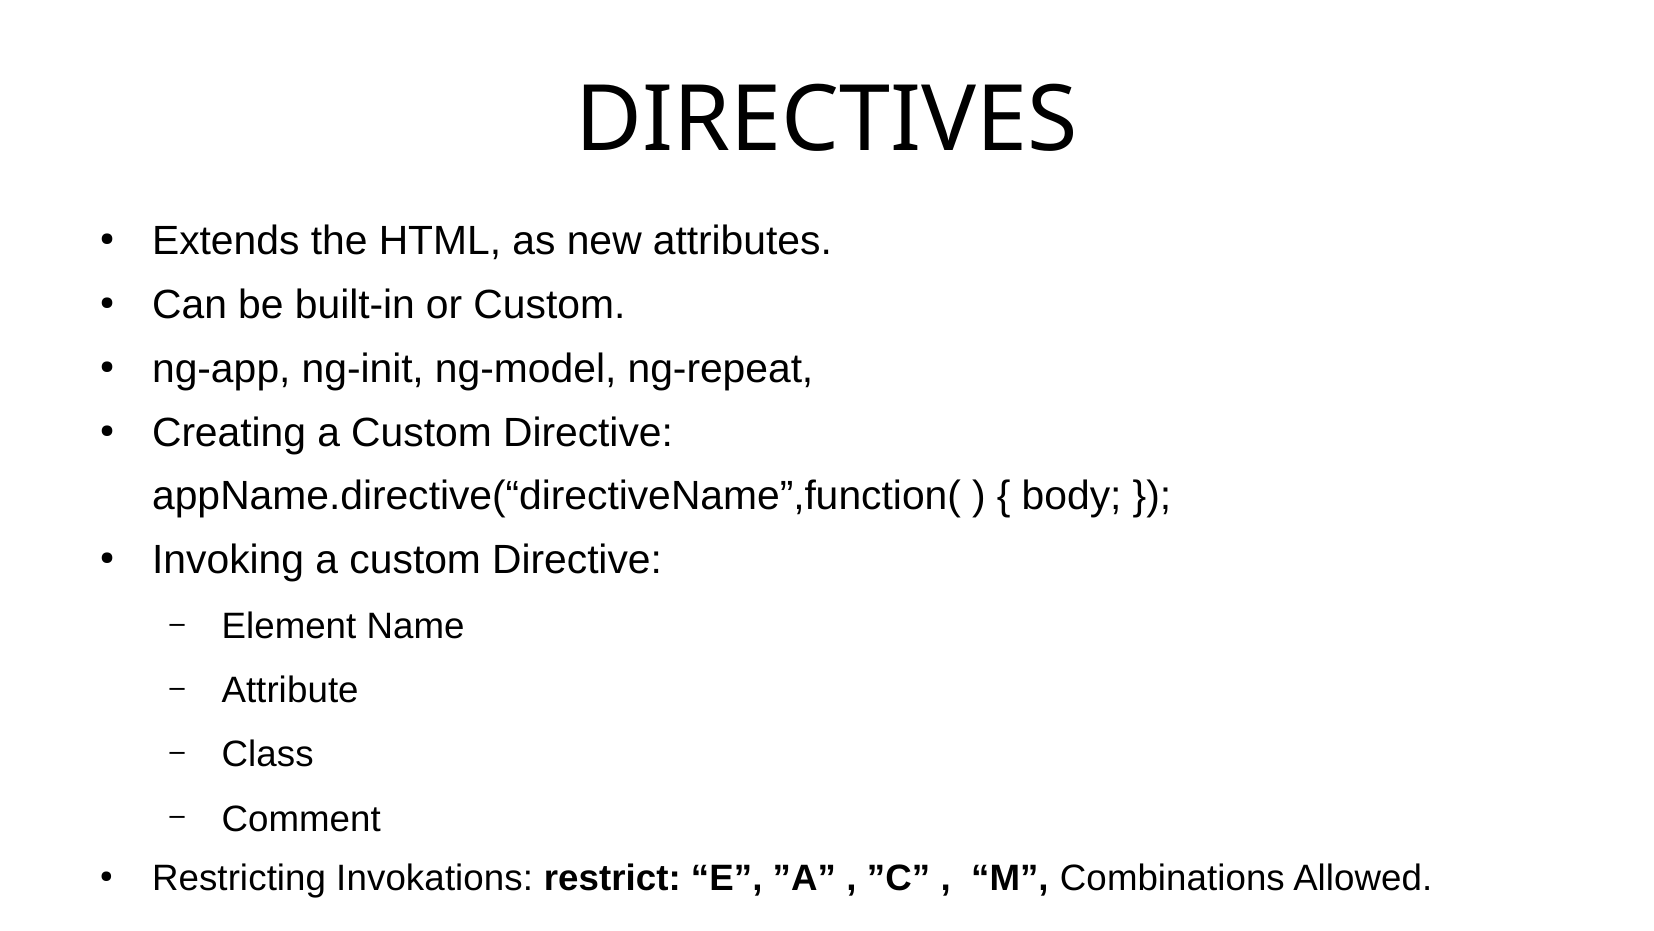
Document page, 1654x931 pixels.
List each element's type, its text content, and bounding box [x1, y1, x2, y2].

title DIRECTIVES [82, 37, 1571, 193]
list Extends the HTML, as new attributes. Can be built-in or Custom. ng-app, ng-init, ng-model, ng-repeat, Creating a Custom Directive: appName.directive(“directiveName”,function( ) { body; }); Invoking a custom Directive: Element Name Attribute Class Comment Restricting Invokations: restrict: “E”, ”A” , ”C” , “M”, Combinations Allowed. [82, 217, 1571, 901]
